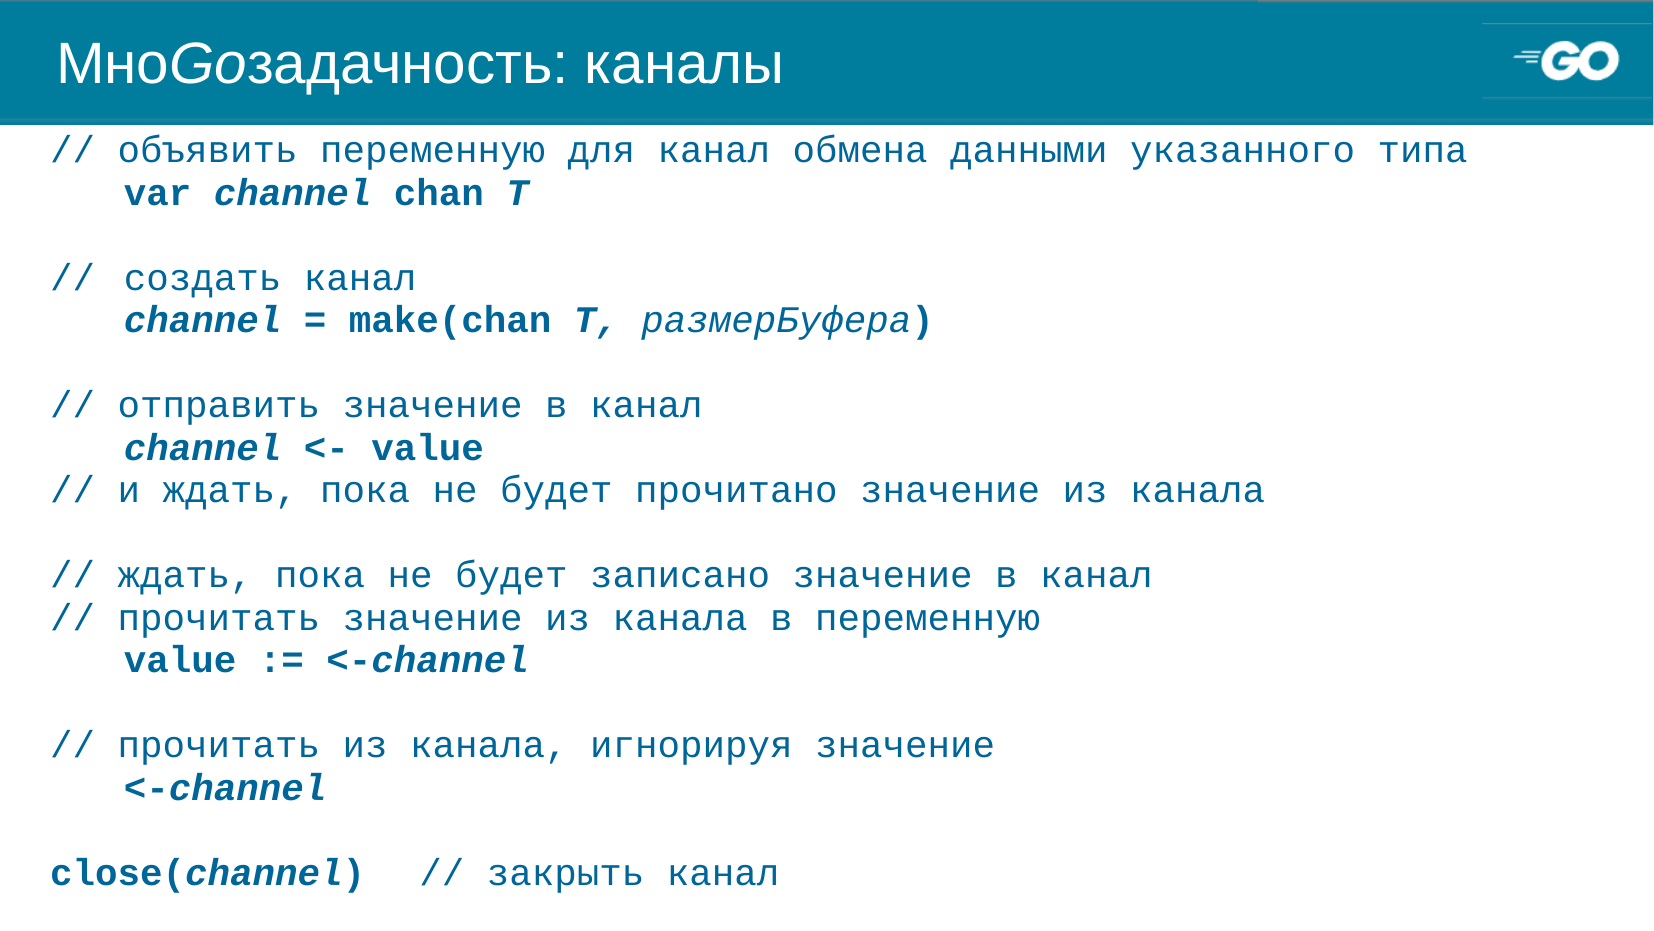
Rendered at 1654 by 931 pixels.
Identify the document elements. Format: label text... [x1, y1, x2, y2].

text_box // объявить переменную для канал обмена данными указанного типа var channel chan T // создать канал channel = make(chan T, размерБуфера) // отправить значение в канал channel <- value // и ждать, пока не будет прочитано значение из канала // ждать, пока не будет записано значение в канал // прочитать значение из канала в переменную value := <-channel // прочитать из канала, игнорируя значение <-channel close(channel) // закрыть канал [35, 124, 1619, 905]
text_box МноGoзадачность: каналы [41, 23, 1495, 104]
picture [1542, 41, 1619, 81]
